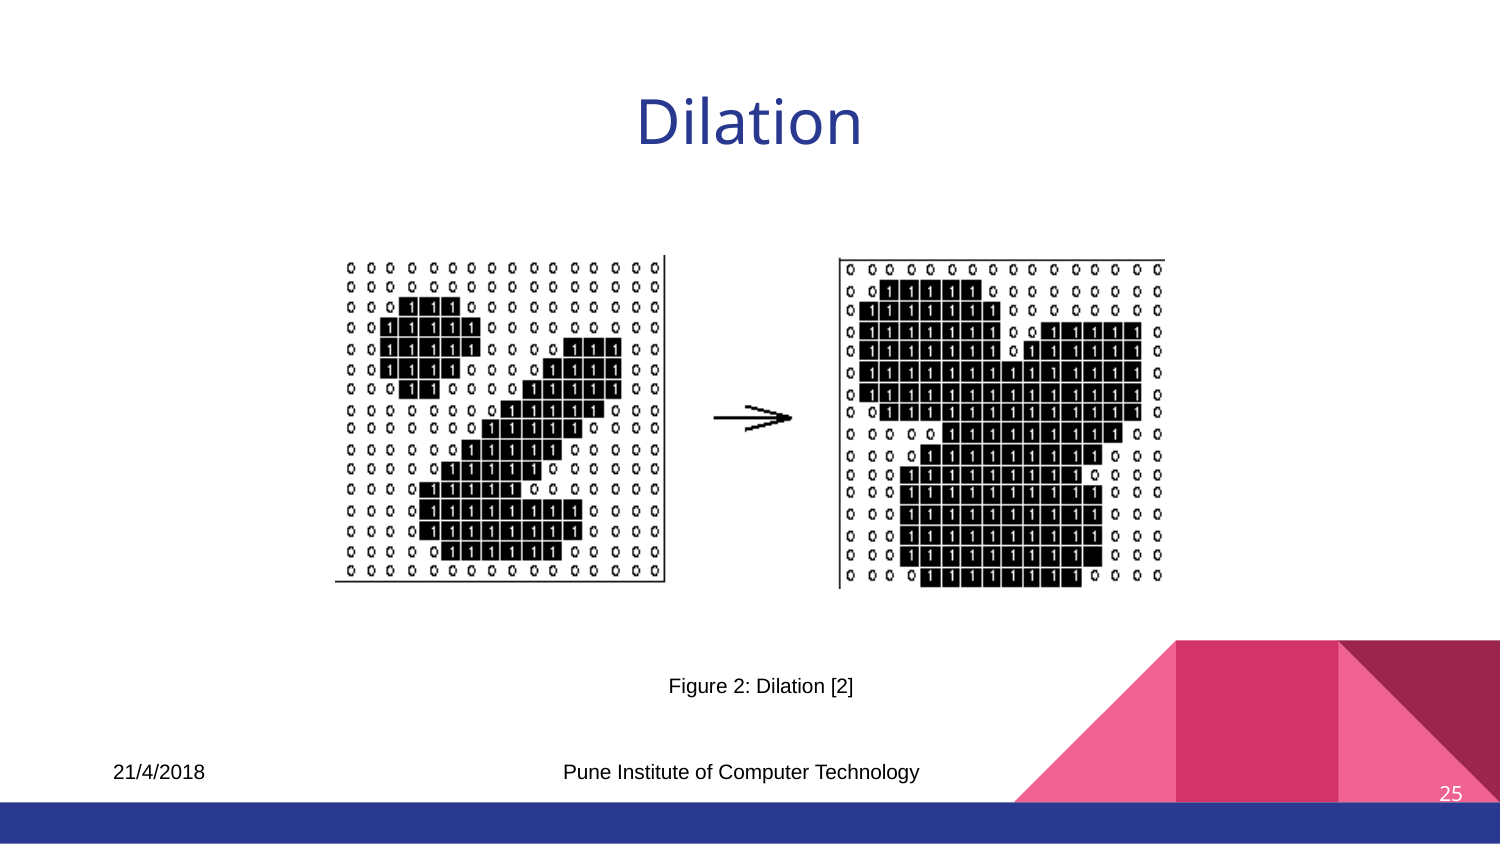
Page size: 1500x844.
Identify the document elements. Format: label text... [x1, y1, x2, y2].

text_box Figure 2: Dilation [2] [595, 657, 928, 705]
picture [335, 255, 1165, 589]
title Dilation [51, 67, 1449, 167]
slide_number <number> [1387, 762, 1478, 828]
